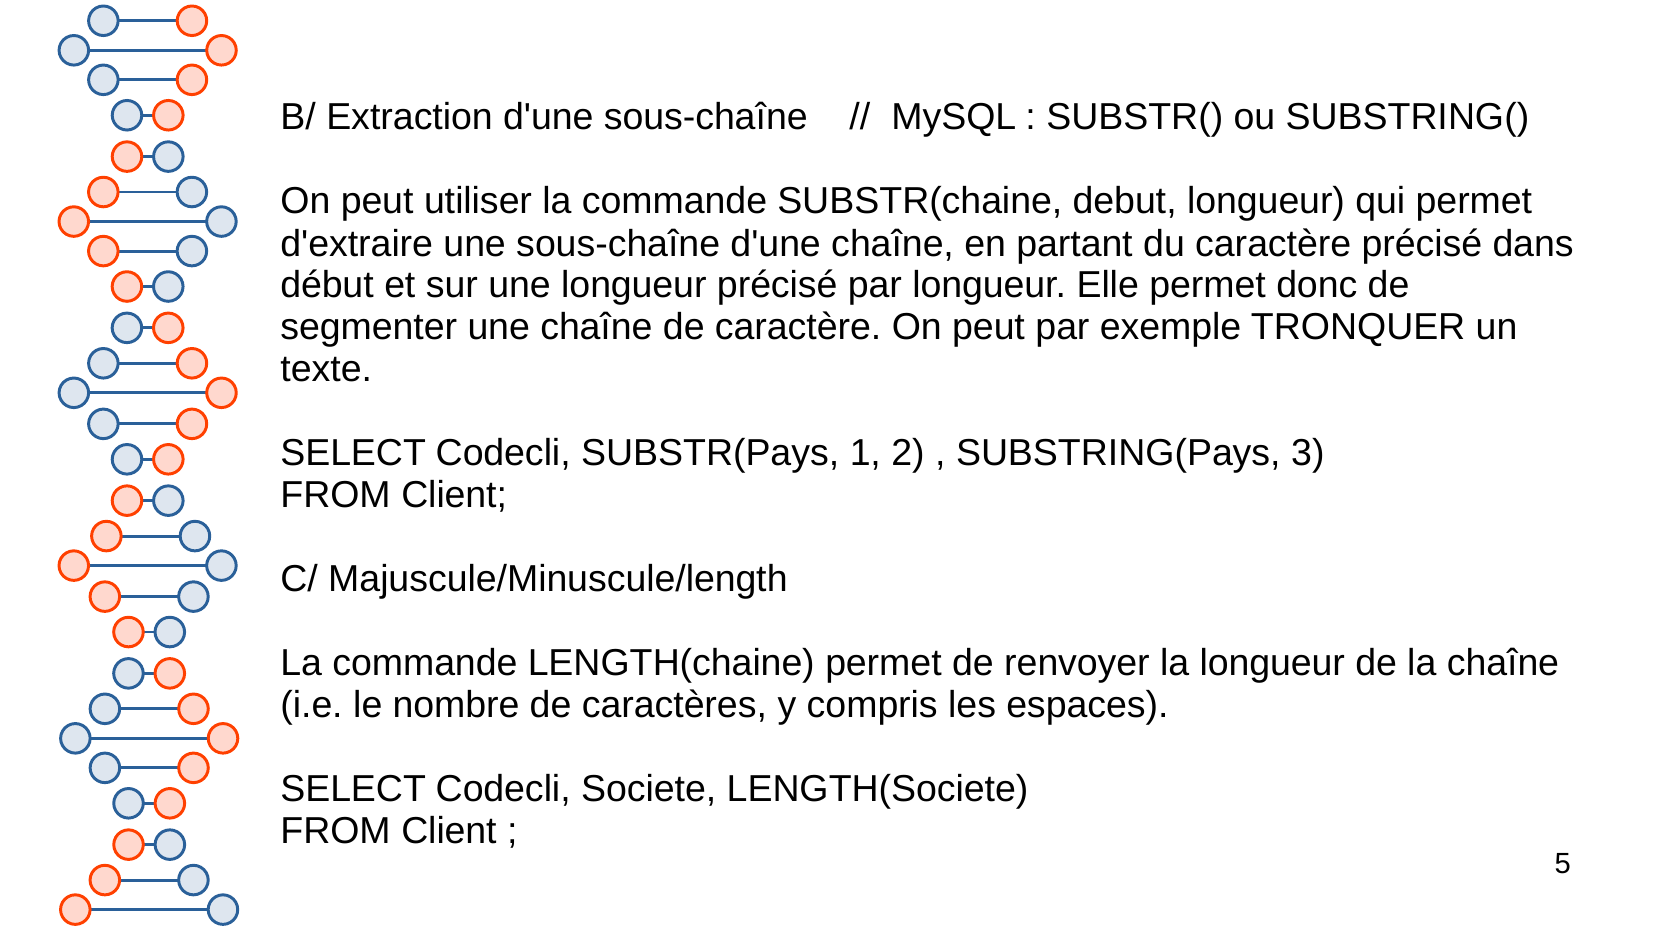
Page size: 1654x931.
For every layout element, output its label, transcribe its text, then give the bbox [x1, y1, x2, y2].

text_box B/ Extraction d'une sous-chaîne // MySQL : SUBSTR() ou SUBSTRING() On peut utiliser la commande SUBSTR(chaine, debut, longueur) qui permet d'extraire une sous-chaîne d'une chaîne, en partant du caractère précisé dans début et sur une longueur précisé par longueur. Elle permet donc de segmenter une chaîne de caractère. On peut par exemple TRONQUER un texte. SELECT Codecli, SUBSTR(Pays, 1, 2) , SUBSTRING(Pays, 3) FROM Client; C/ Majuscule/Minuscule/length La commande LENGTH(chaine) permet de renvoyer la longueur de la chaîne (i.e. le nombre de caractères, y compris les espaces). SELECT Codecli, Societe, LENGTH(Societe) FROM Client ; [265, 88, 1595, 902]
